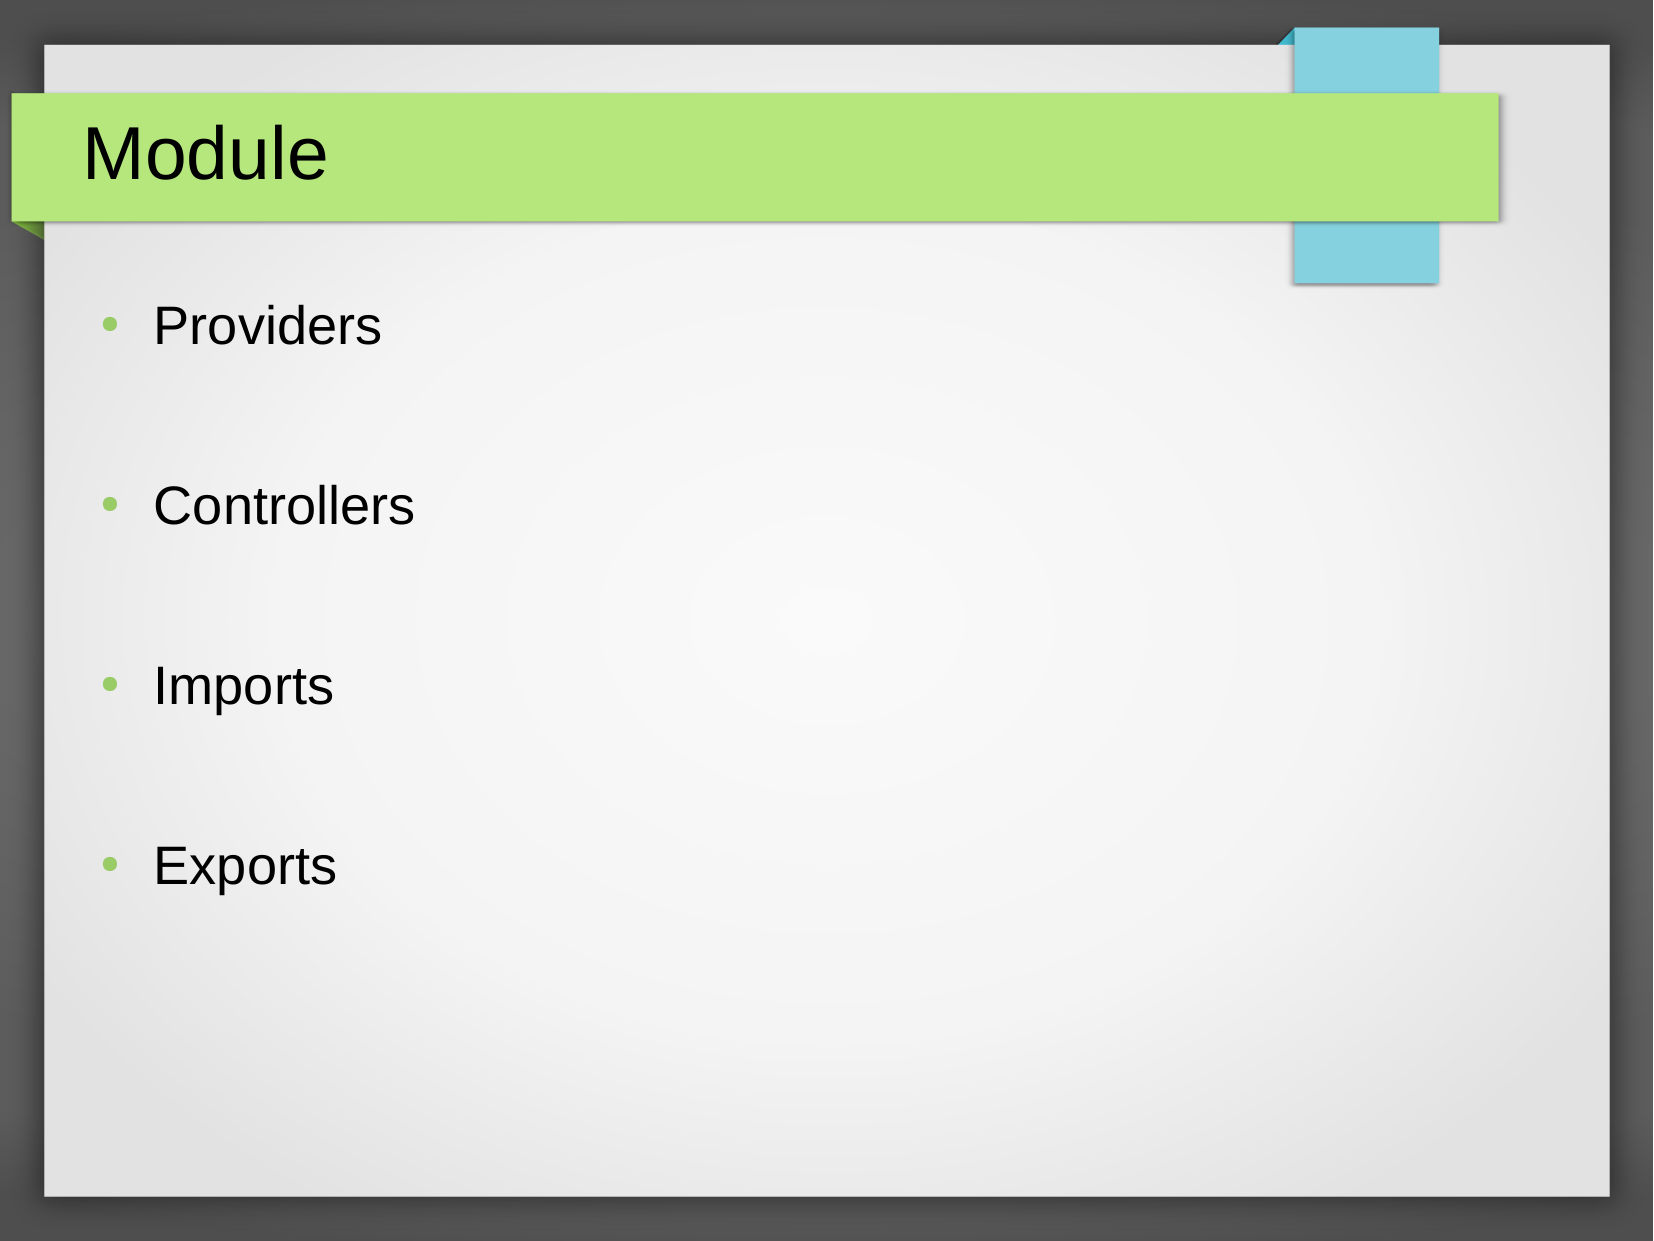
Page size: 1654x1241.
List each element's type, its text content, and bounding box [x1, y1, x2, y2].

list Providers Controllers Imports Exports [82, 295, 1571, 1015]
title Module [82, 94, 1264, 213]
picture [0, 0, 1653, 1241]
